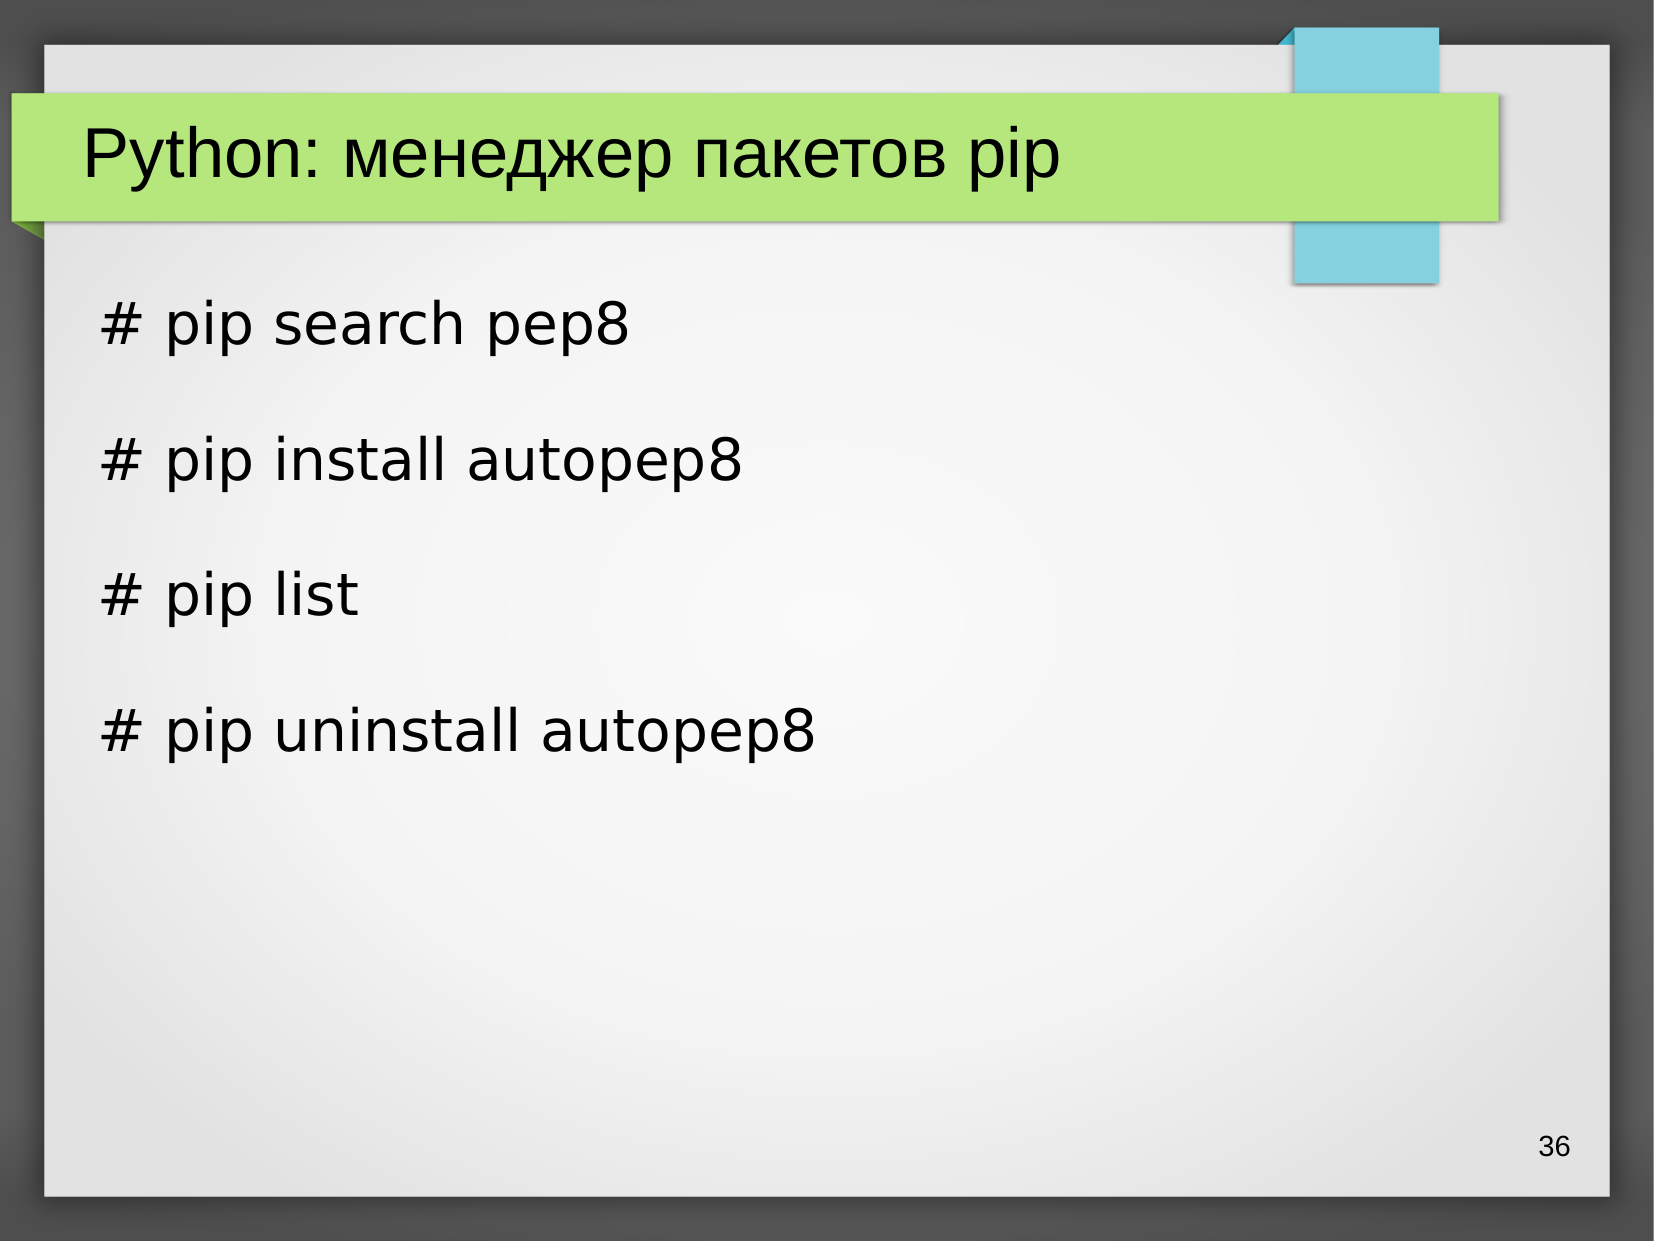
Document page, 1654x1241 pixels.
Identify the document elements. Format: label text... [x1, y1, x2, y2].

title Python: менеджер пакетов pip [82, 49, 1571, 257]
picture [0, 0, 1654, 1241]
text_box # pip search pep8 # pip install autopep8 # pip list # pip uninstall autopep8 [82, 283, 1560, 1182]
